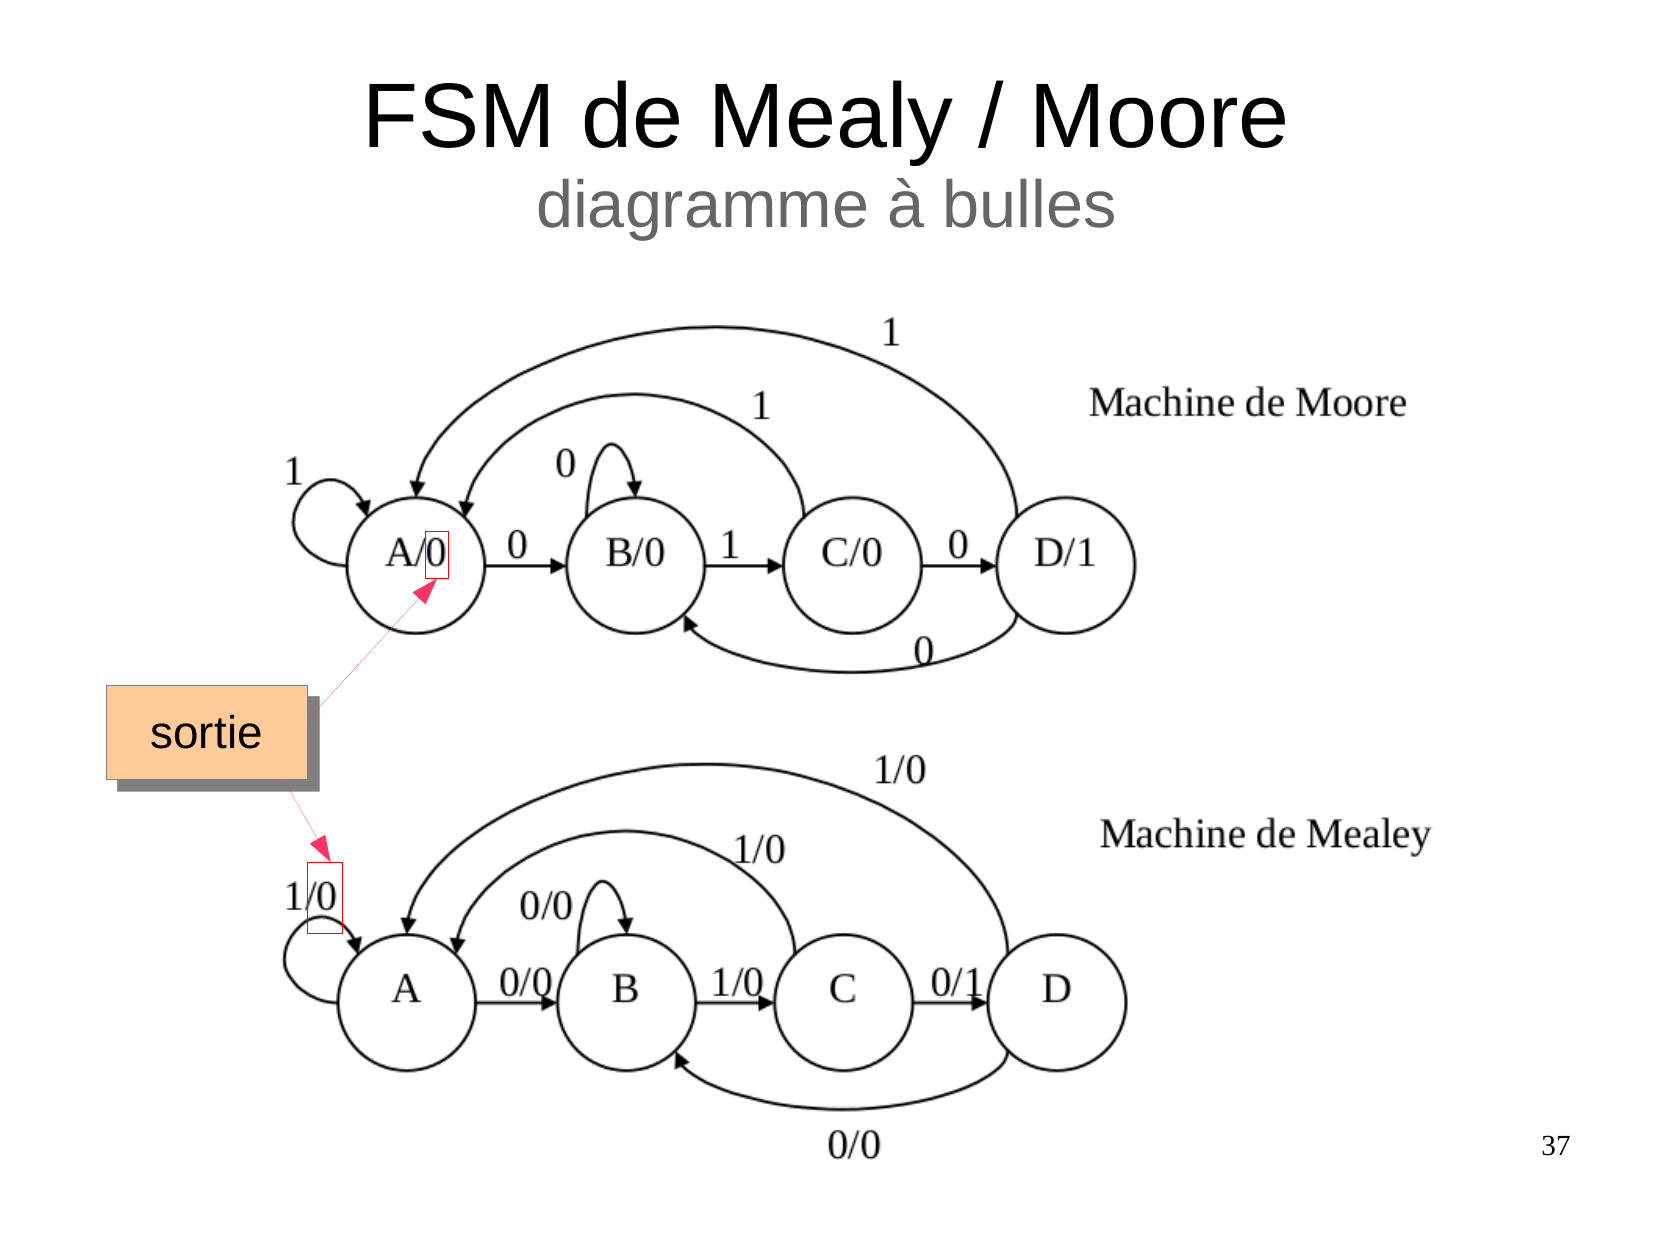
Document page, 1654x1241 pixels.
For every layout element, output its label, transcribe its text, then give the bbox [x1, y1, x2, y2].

title FSM de Mealy / Moore diagramme à bulles [82, 49, 1571, 257]
picture [198, 277, 1514, 1193]
picture [308, 863, 342, 933]
text_box sortie [106, 685, 308, 780]
picture [426, 532, 448, 578]
